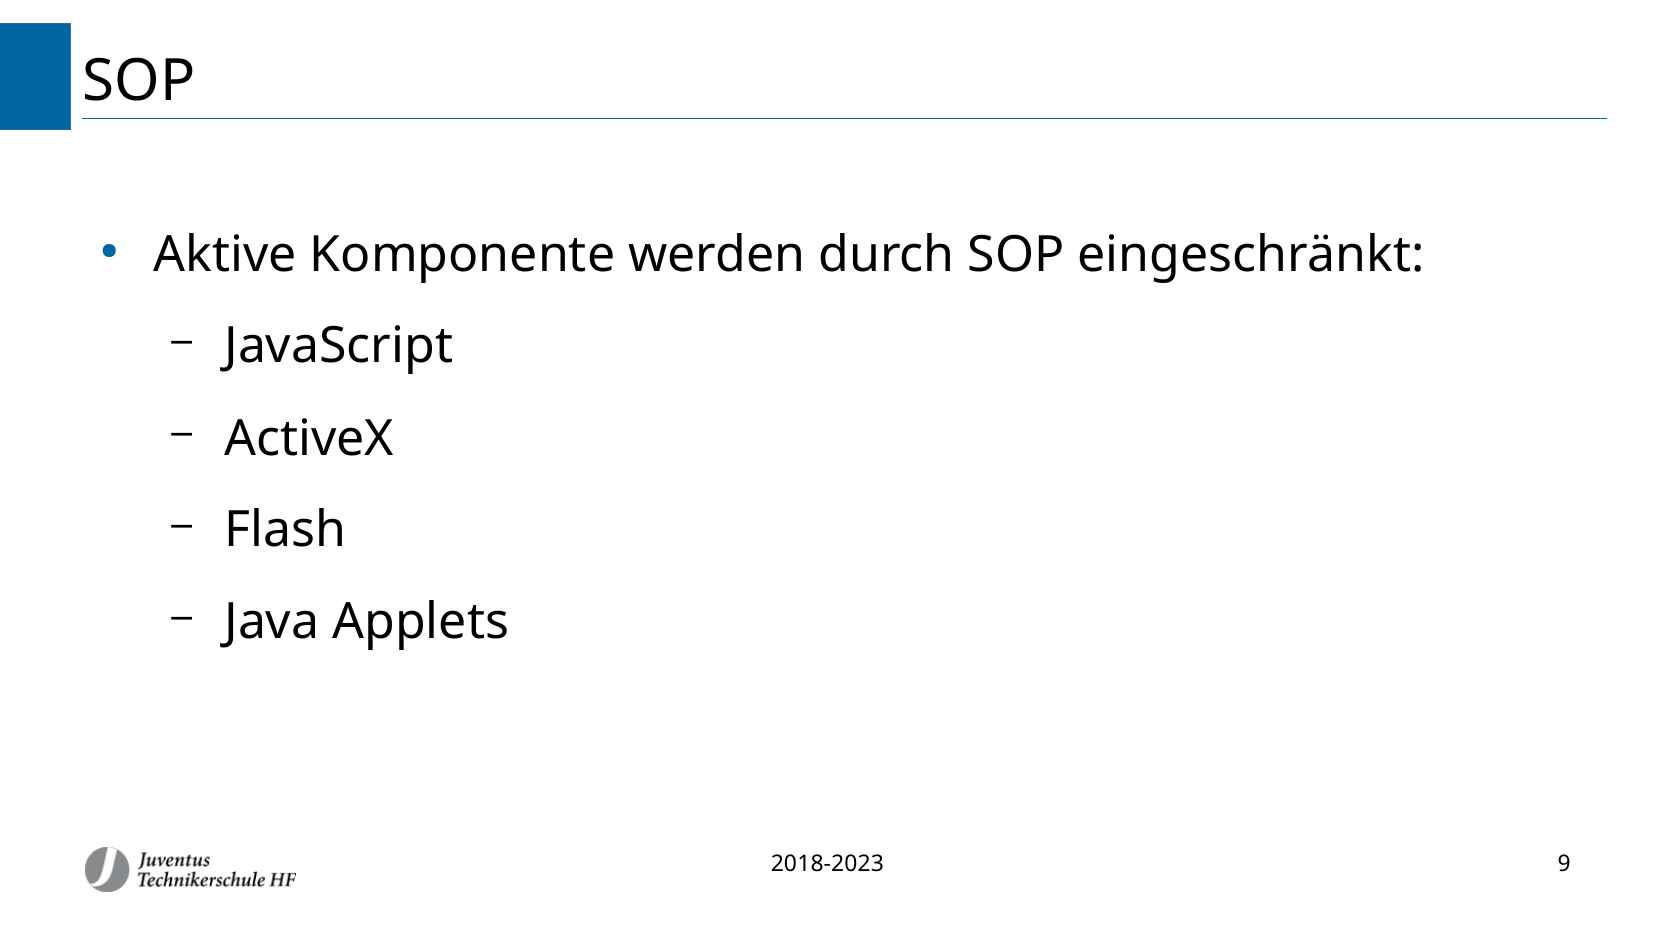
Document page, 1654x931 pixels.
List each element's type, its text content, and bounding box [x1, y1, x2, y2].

list Aktive Komponente werden durch SOP eingeschränkt: JavaScript ActiveX Flash Java Applets [82, 217, 1571, 758]
title SOP [82, 37, 1571, 119]
picture [85, 847, 296, 892]
